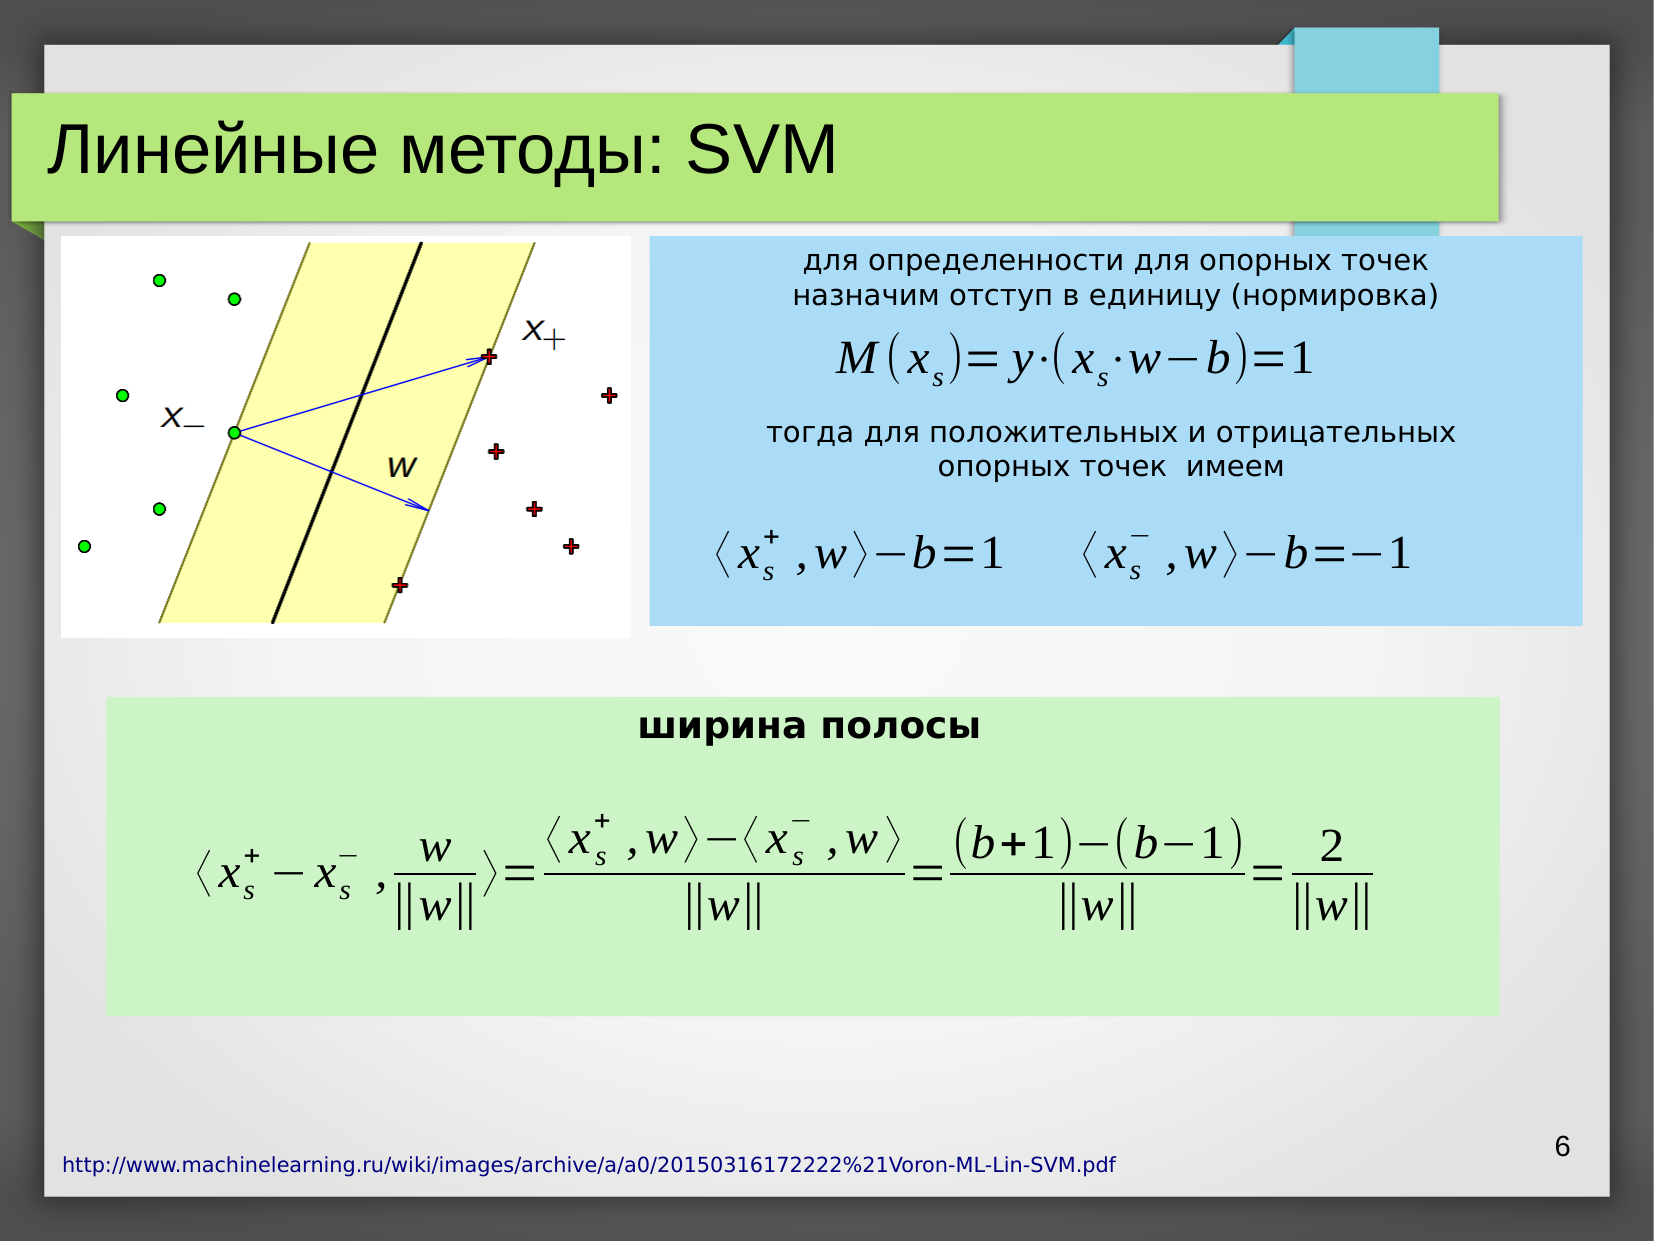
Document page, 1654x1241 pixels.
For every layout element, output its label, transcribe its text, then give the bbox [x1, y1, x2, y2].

chart [1075, 518, 1419, 586]
chart [708, 519, 1011, 587]
text_box для определенности для опорных точек назначим отступ в единицу (нормировка) тогда для положительных и отрицательных опорных точек имеем [649, 236, 1583, 626]
title Линейные методы: SVM [47, 109, 1501, 189]
text_box http://www.machinelearning.ru/wiki/images/archive/a/a0/20150316172222%21Voron-ML-Lin-SVM.pdf [47, 1145, 1141, 1185]
text_box ширина полосы [106, 696, 1501, 1017]
chart [188, 804, 1383, 934]
picture [0, 0, 1654, 1241]
chart [826, 330, 1321, 392]
